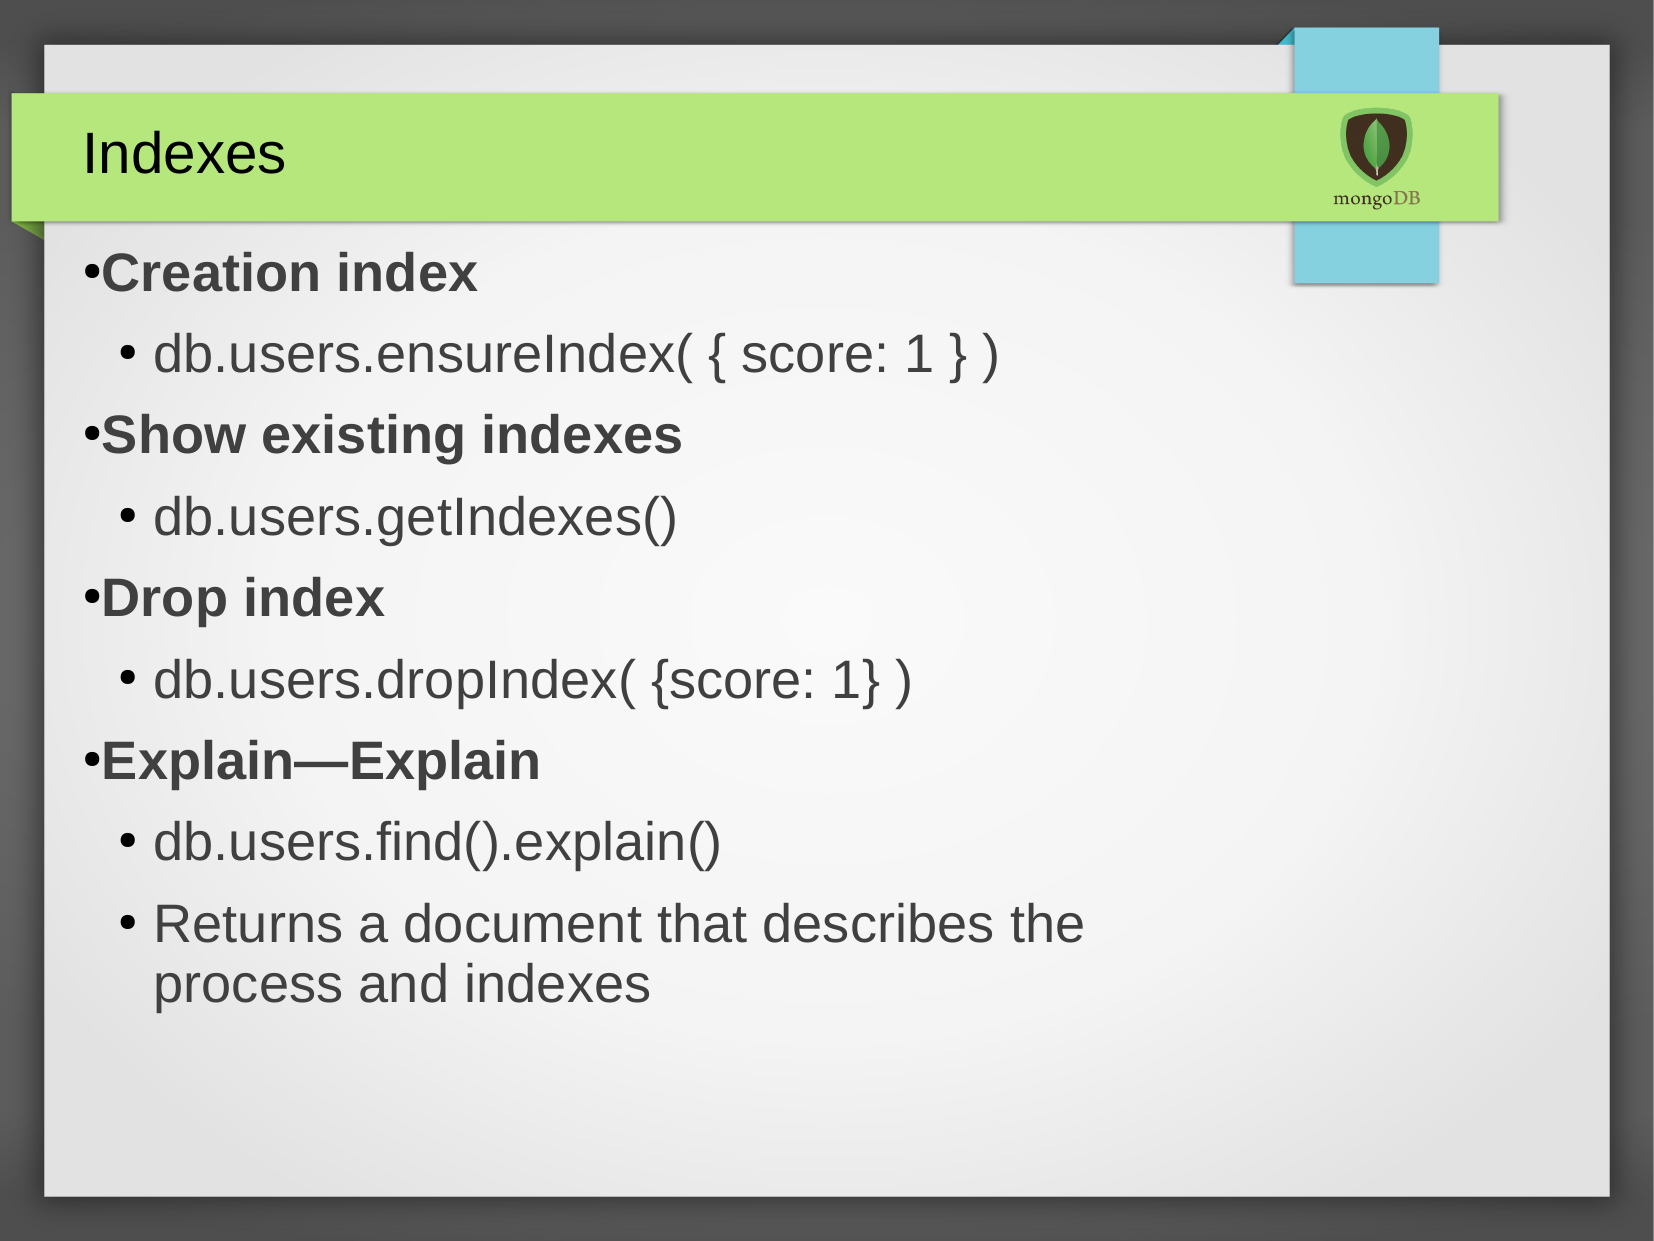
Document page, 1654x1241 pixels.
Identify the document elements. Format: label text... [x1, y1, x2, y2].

title Indexes [82, 94, 1264, 213]
picture [0, 0, 1654, 1241]
subtitle Creation index db.users.ensureIndex( { score: 1 } ) Show existing indexes db.users.getIndexes() Drop index db.users.dropIndex( {score: 1} ) Explain—Explain db.users.find().explain() Returns a document that describes the process and indexes [82, 242, 1264, 1015]
